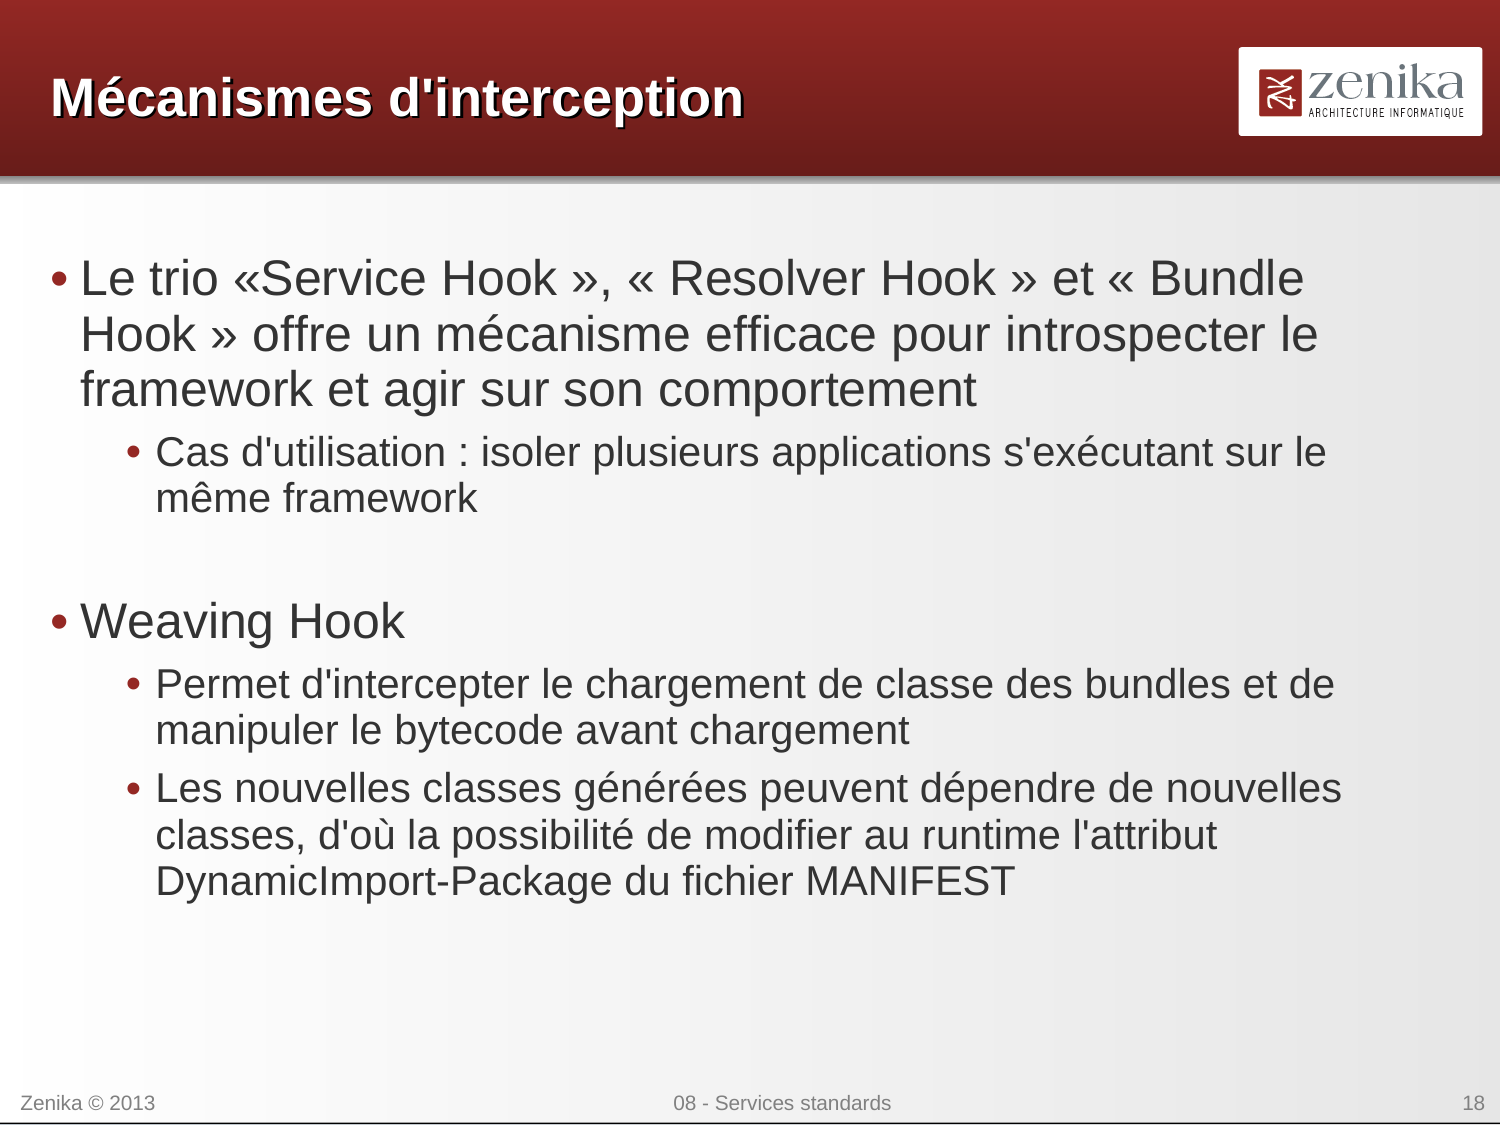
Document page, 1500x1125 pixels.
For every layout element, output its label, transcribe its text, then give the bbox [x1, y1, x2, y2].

title Mécanismes d'interception [50, 15, 1206, 180]
picture [1257, 58, 1464, 125]
list Le trio «Service Hook », « Resolver Hook » et « Bundle Hook » offre un mécanisme efficace pour introspecter le framework et agir sur son comportement Cas d'utilisation : isoler plusieurs applications s'exécutant sur le même framework Weaving Hook Permet d'intercepter le chargement de classe des bundles et de manipuler le bytecode avant chargement Les nouvelles classes générées peuvent dépendre de nouvelles classes, d'où la possibilité de modifier au runtime l'attribut DynamicImport-Package du fichier MANIFEST [50, 249, 1435, 1079]
